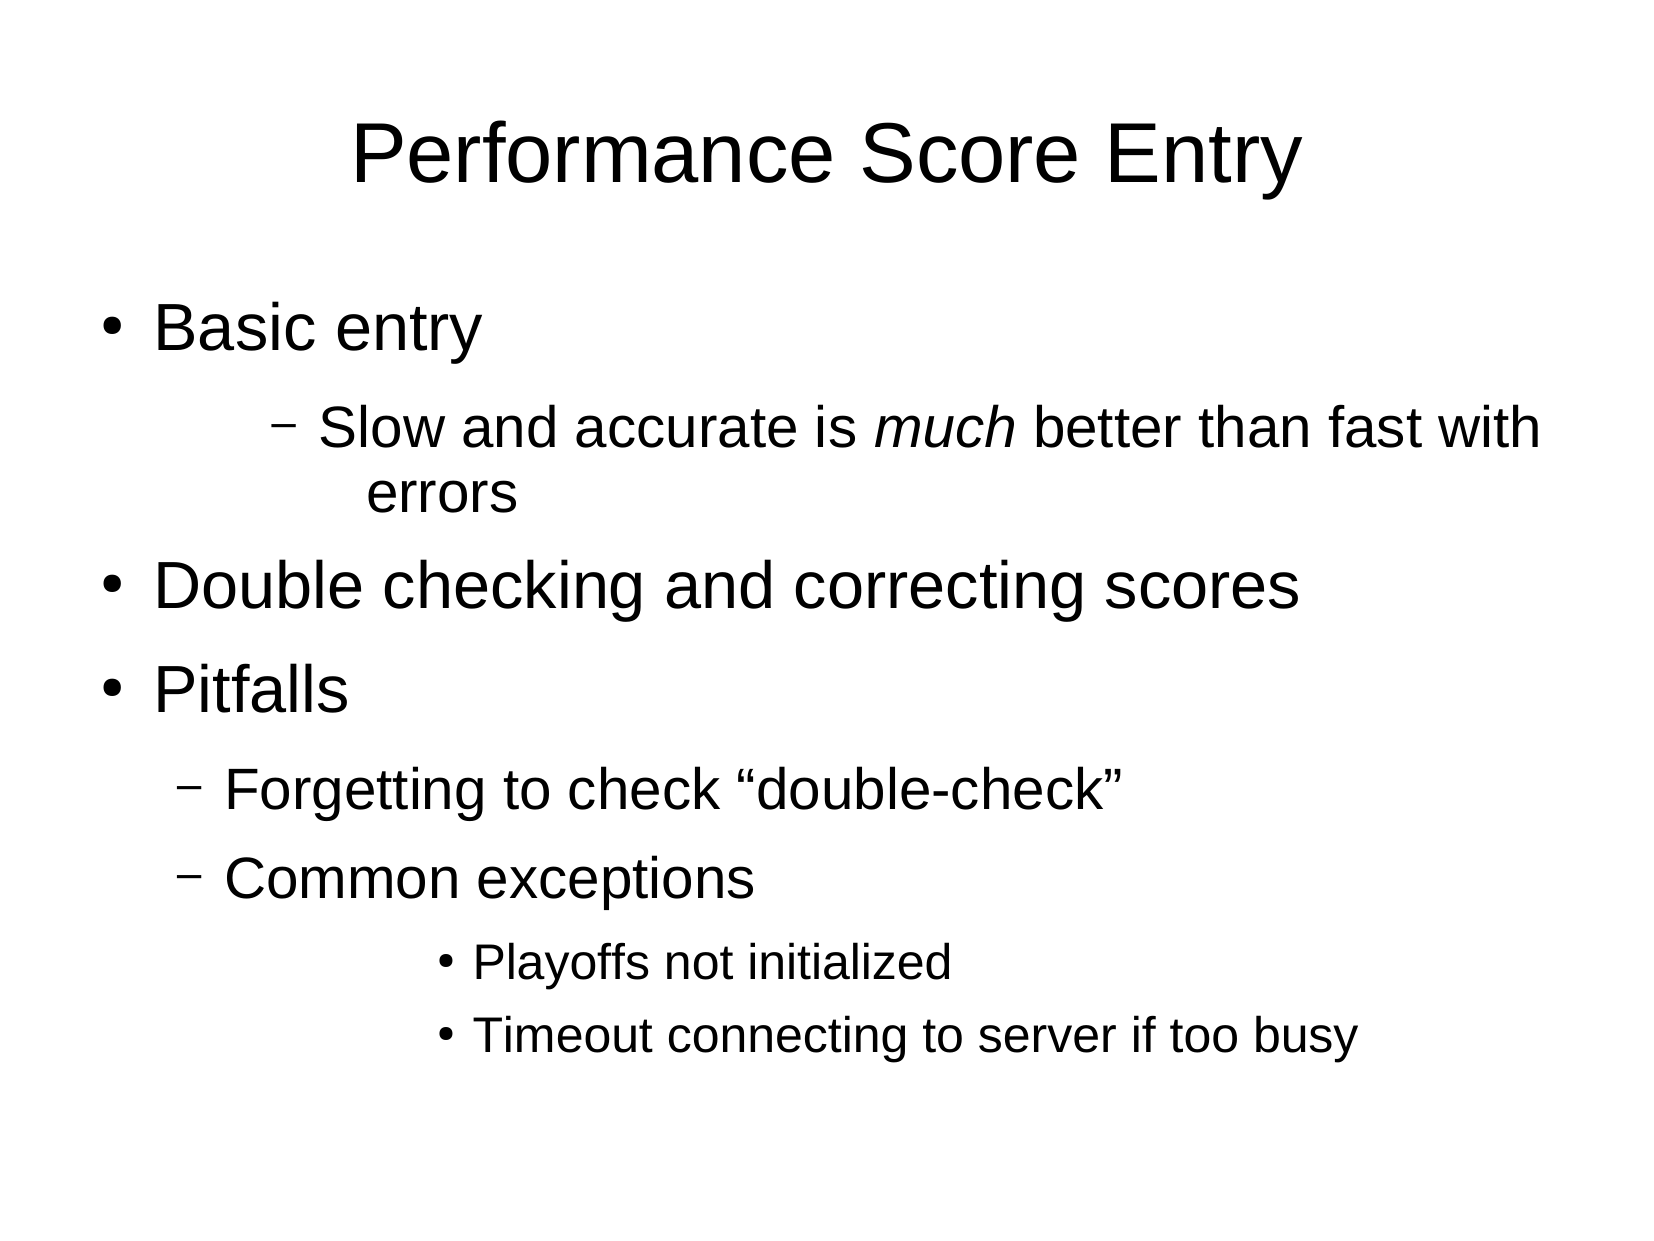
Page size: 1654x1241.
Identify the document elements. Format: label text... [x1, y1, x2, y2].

list Basic entry Slow and accurate is much better than fast with errors Double checking and correcting scores Pitfalls Forgetting to check “double-check” Common exceptions Playoffs not initialized Timeout connecting to server if too busy [82, 290, 1571, 1109]
title Performance Score Entry [82, 49, 1571, 257]
